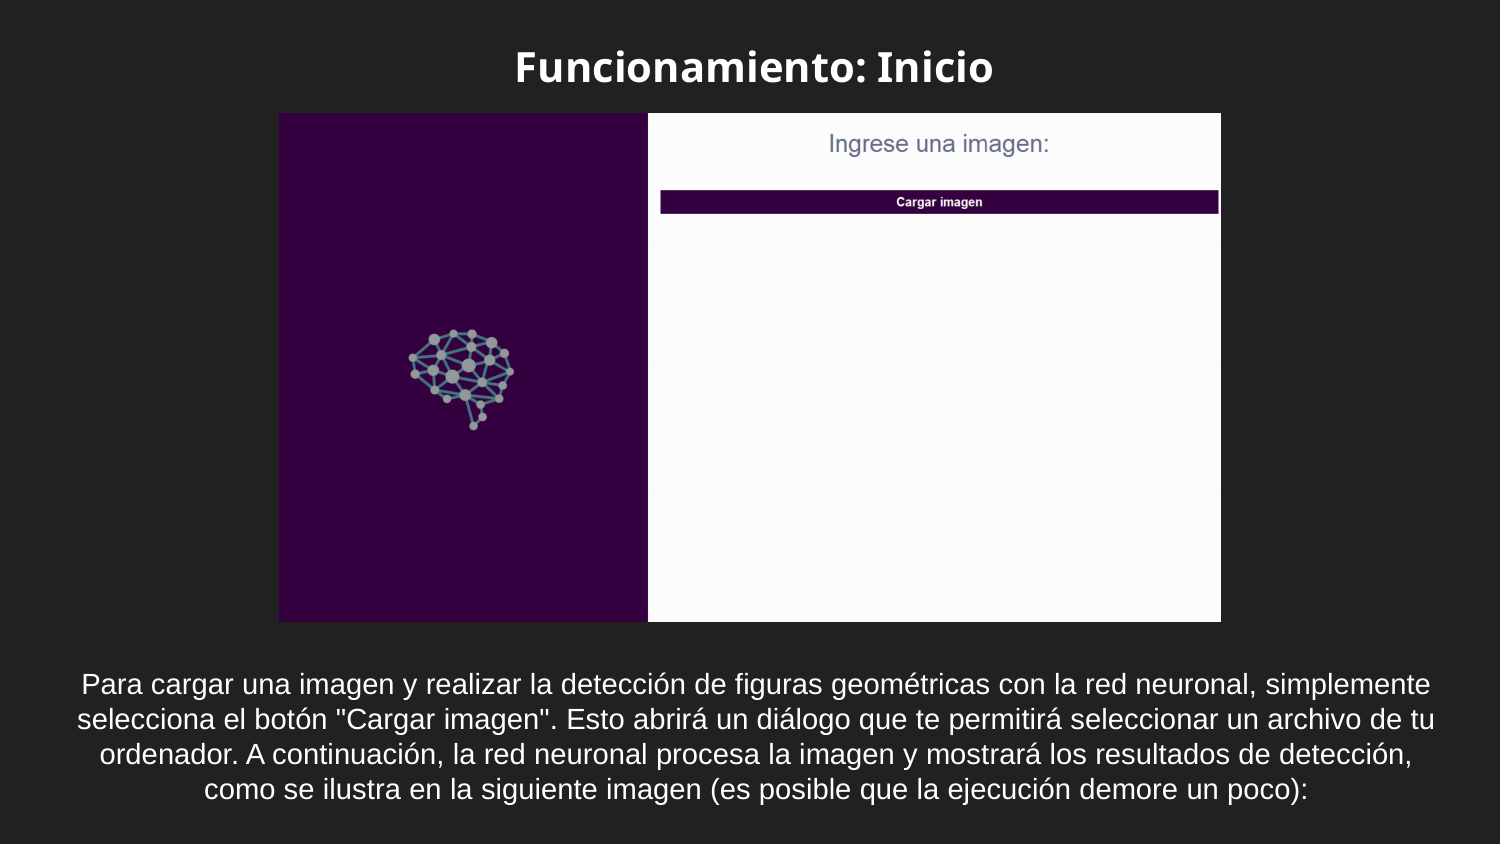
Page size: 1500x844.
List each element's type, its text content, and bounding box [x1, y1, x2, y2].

text_box Funcionamiento: Inicio [499, 12, 1015, 106]
text_box Para cargar una imagen y realizar la detección de figuras geométricas con la red neuronal, simplemente selecciona el botón "Cargar imagen". Esto abrirá un diálogo que te permitirá seleccionar un archivo de tu ordenador. A continuación, la red neuronal procesa la imagen y mostrará los resultados de detección, como se ilustra en la siguiente imagen (es posible que la ejecución demore un poco): [52, 650, 1463, 820]
picture [279, 113, 1221, 622]
